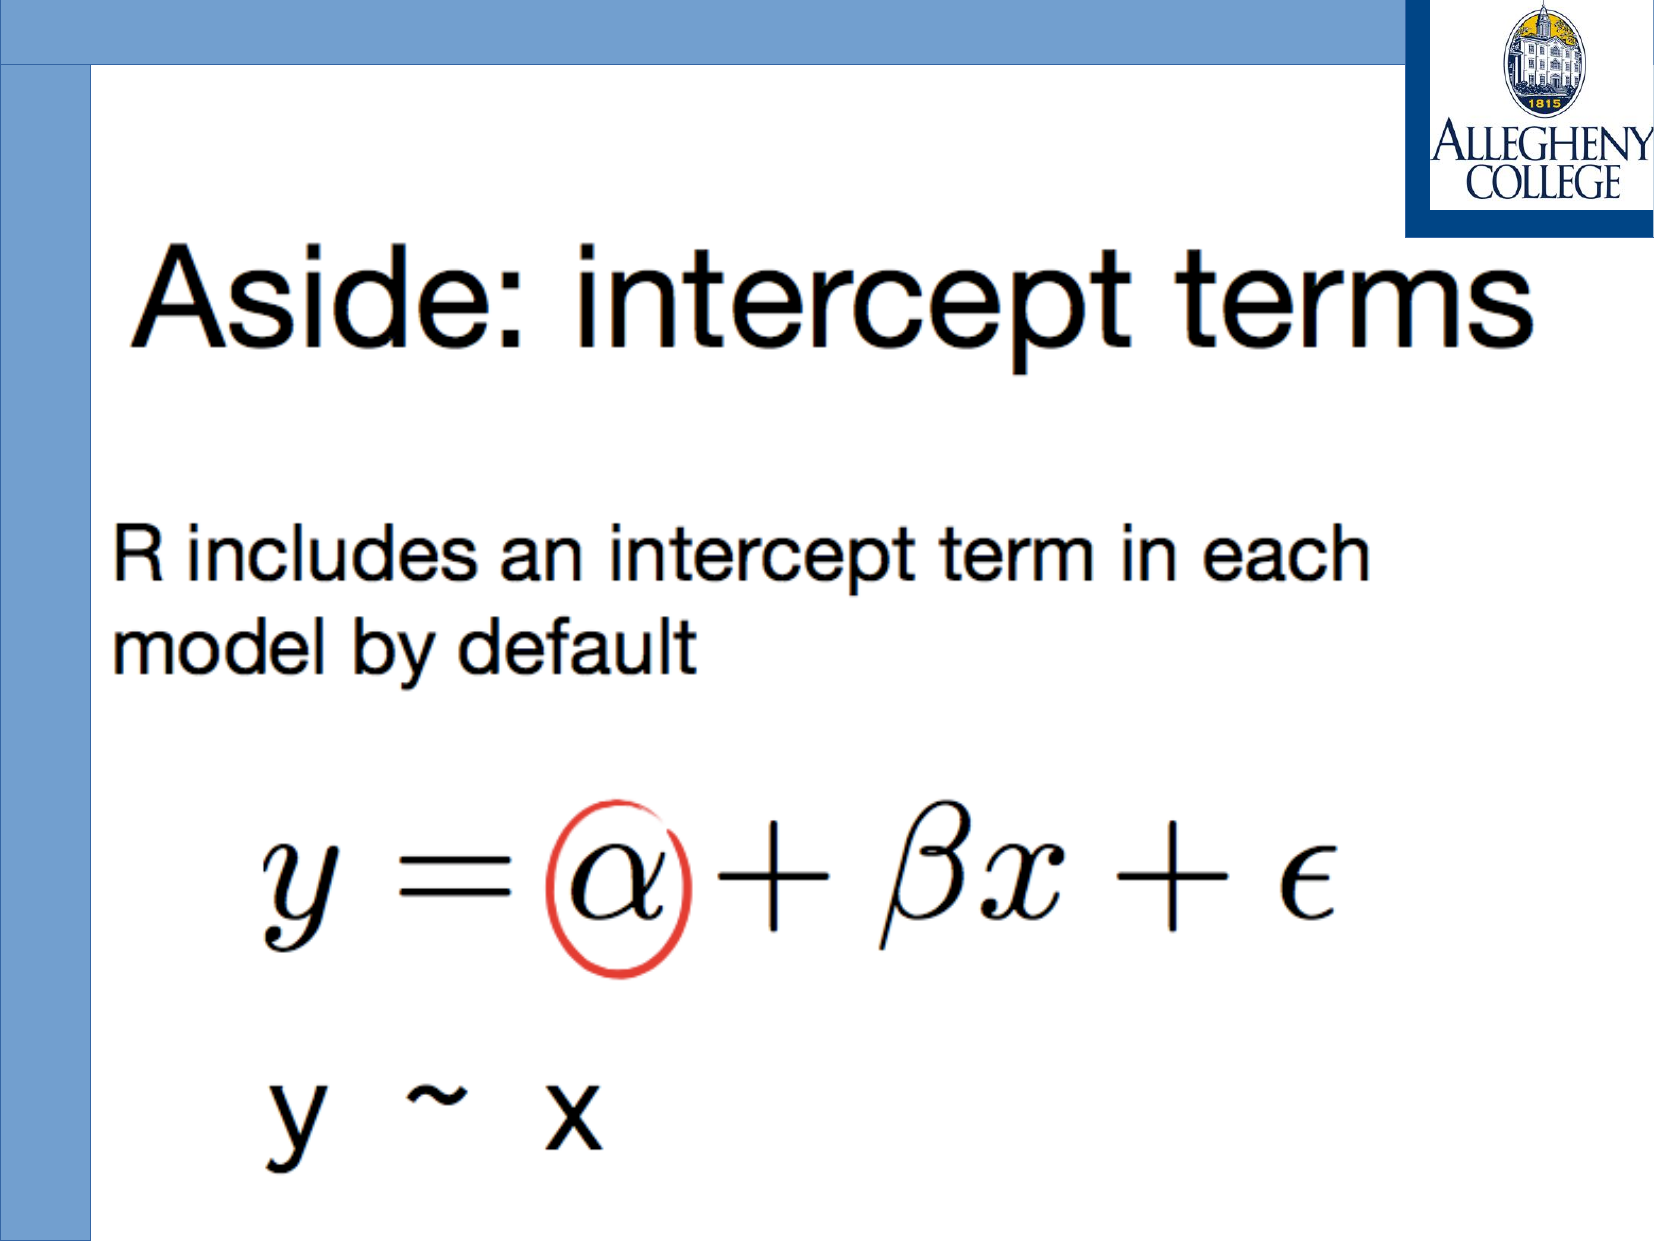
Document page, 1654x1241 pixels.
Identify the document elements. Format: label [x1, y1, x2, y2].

picture [1430, 0, 1654, 210]
picture [91, 199, 1561, 1241]
text_box [0, 0, 1654, 1241]
